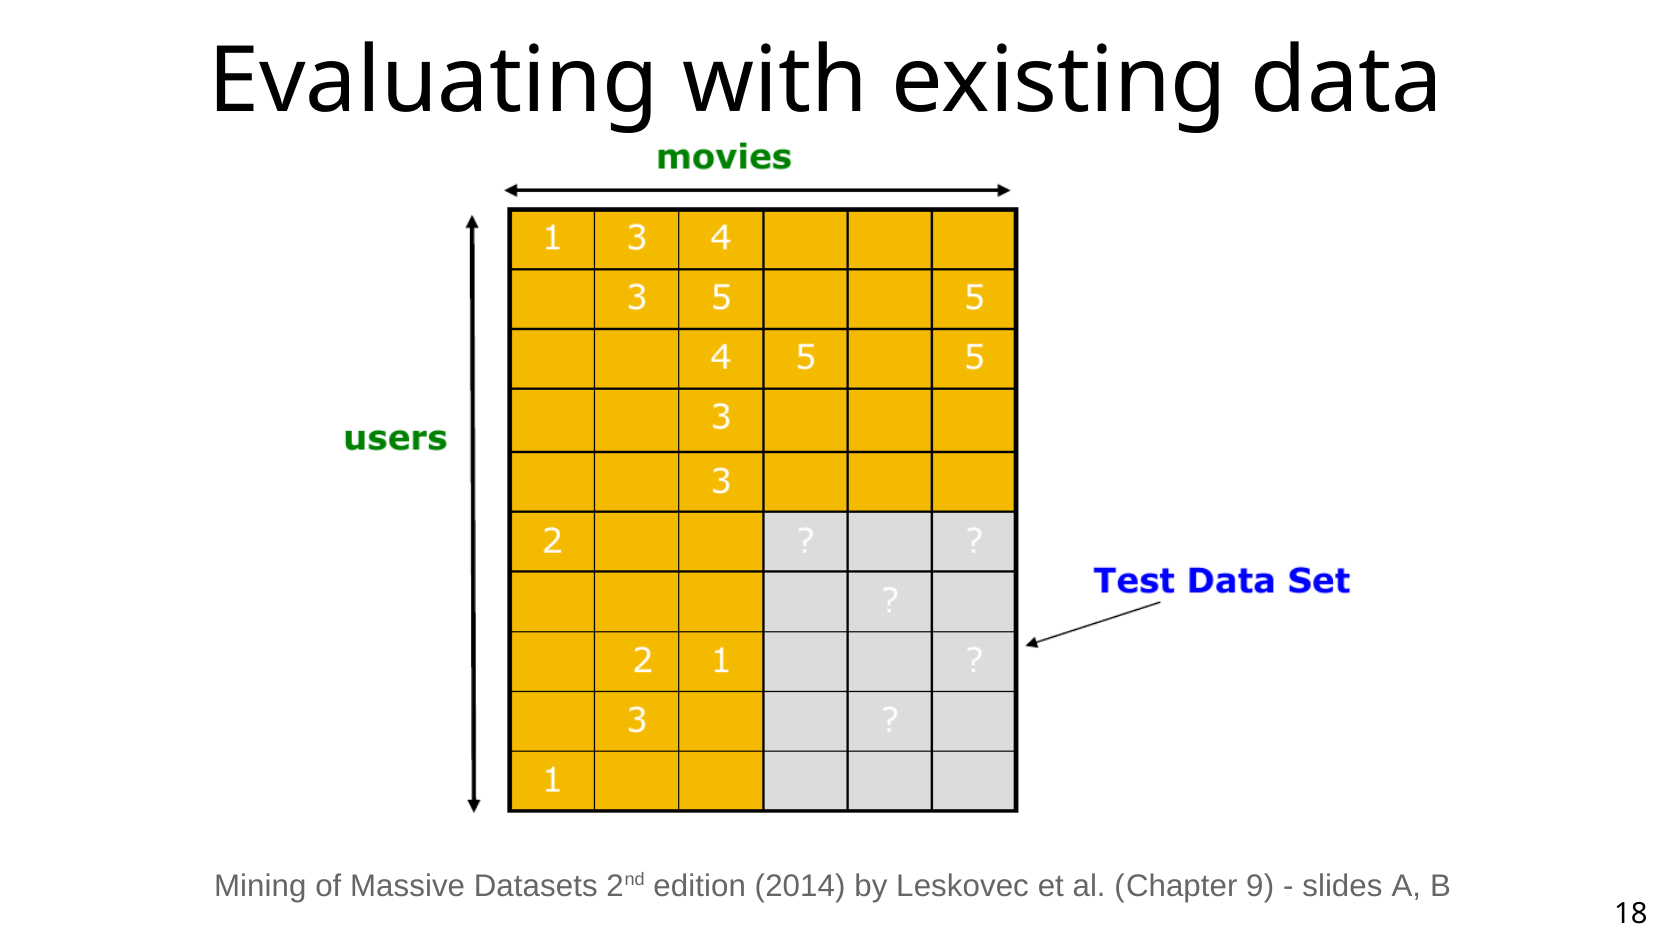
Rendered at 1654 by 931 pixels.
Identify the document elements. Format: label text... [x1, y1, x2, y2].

title Evaluating with existing data [82, 1, 1571, 151]
text_box Mining of Massive Datasets 2nd edition (2014) by Leskovec et al. (Chapter 9) - slides A, B [81, 860, 1584, 919]
picture [332, 137, 1374, 828]
